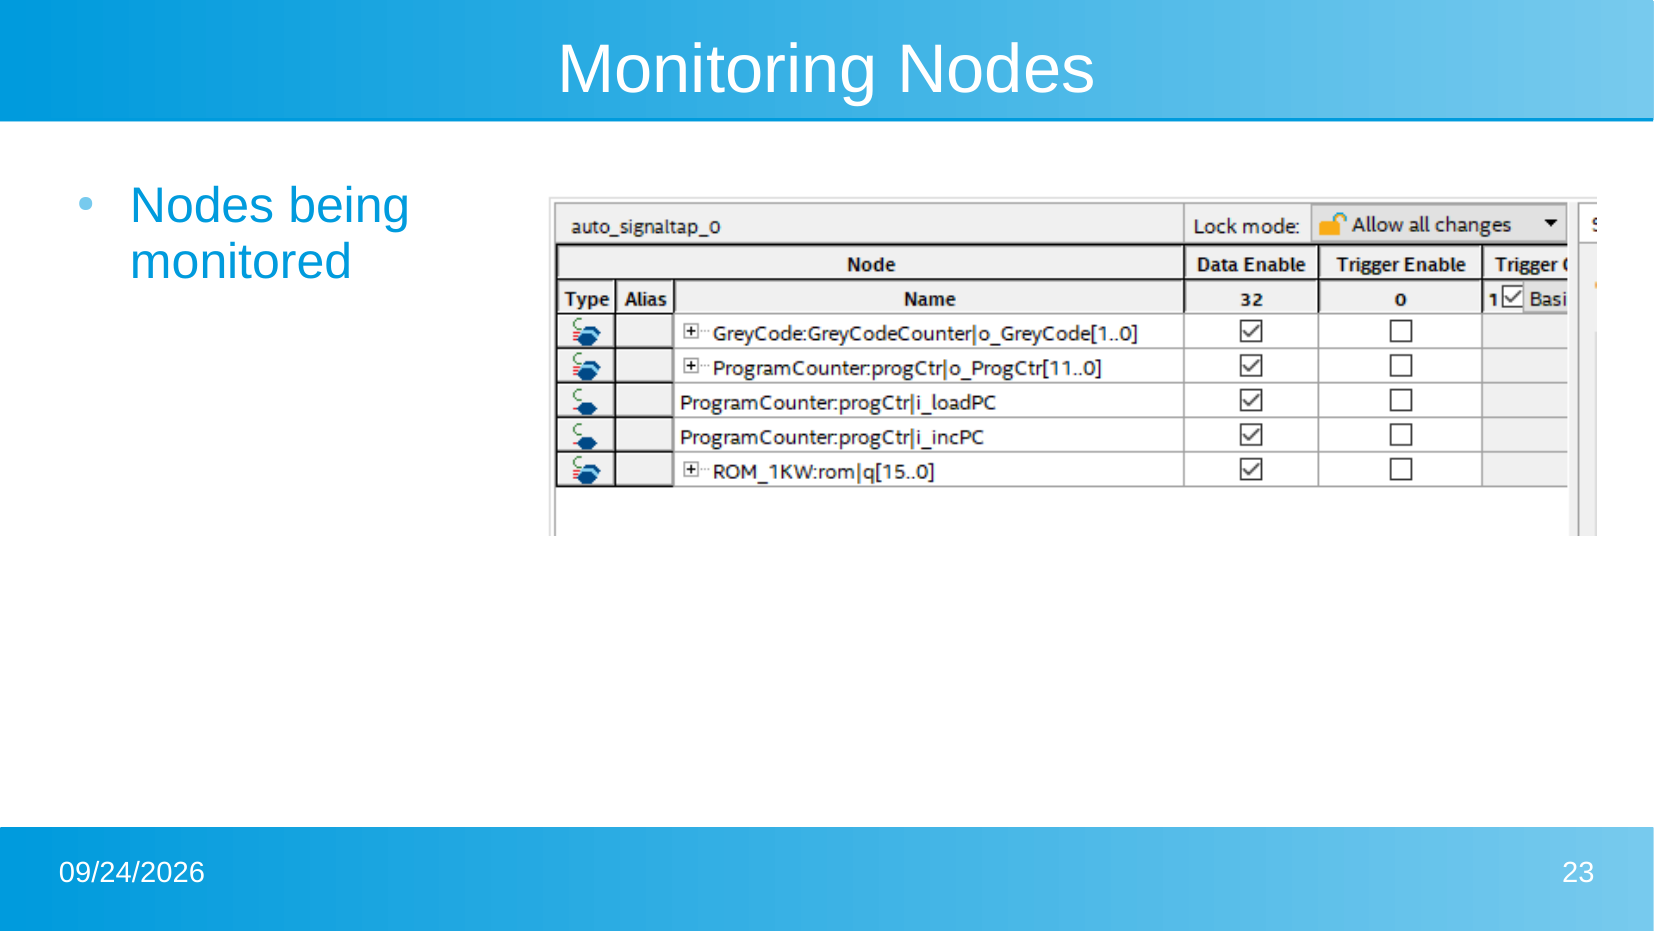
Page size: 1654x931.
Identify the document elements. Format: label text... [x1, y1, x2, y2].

picture [539, 187, 1597, 536]
title Monitoring Nodes [59, 29, 1595, 108]
list Nodes being monitored [59, 177, 451, 768]
